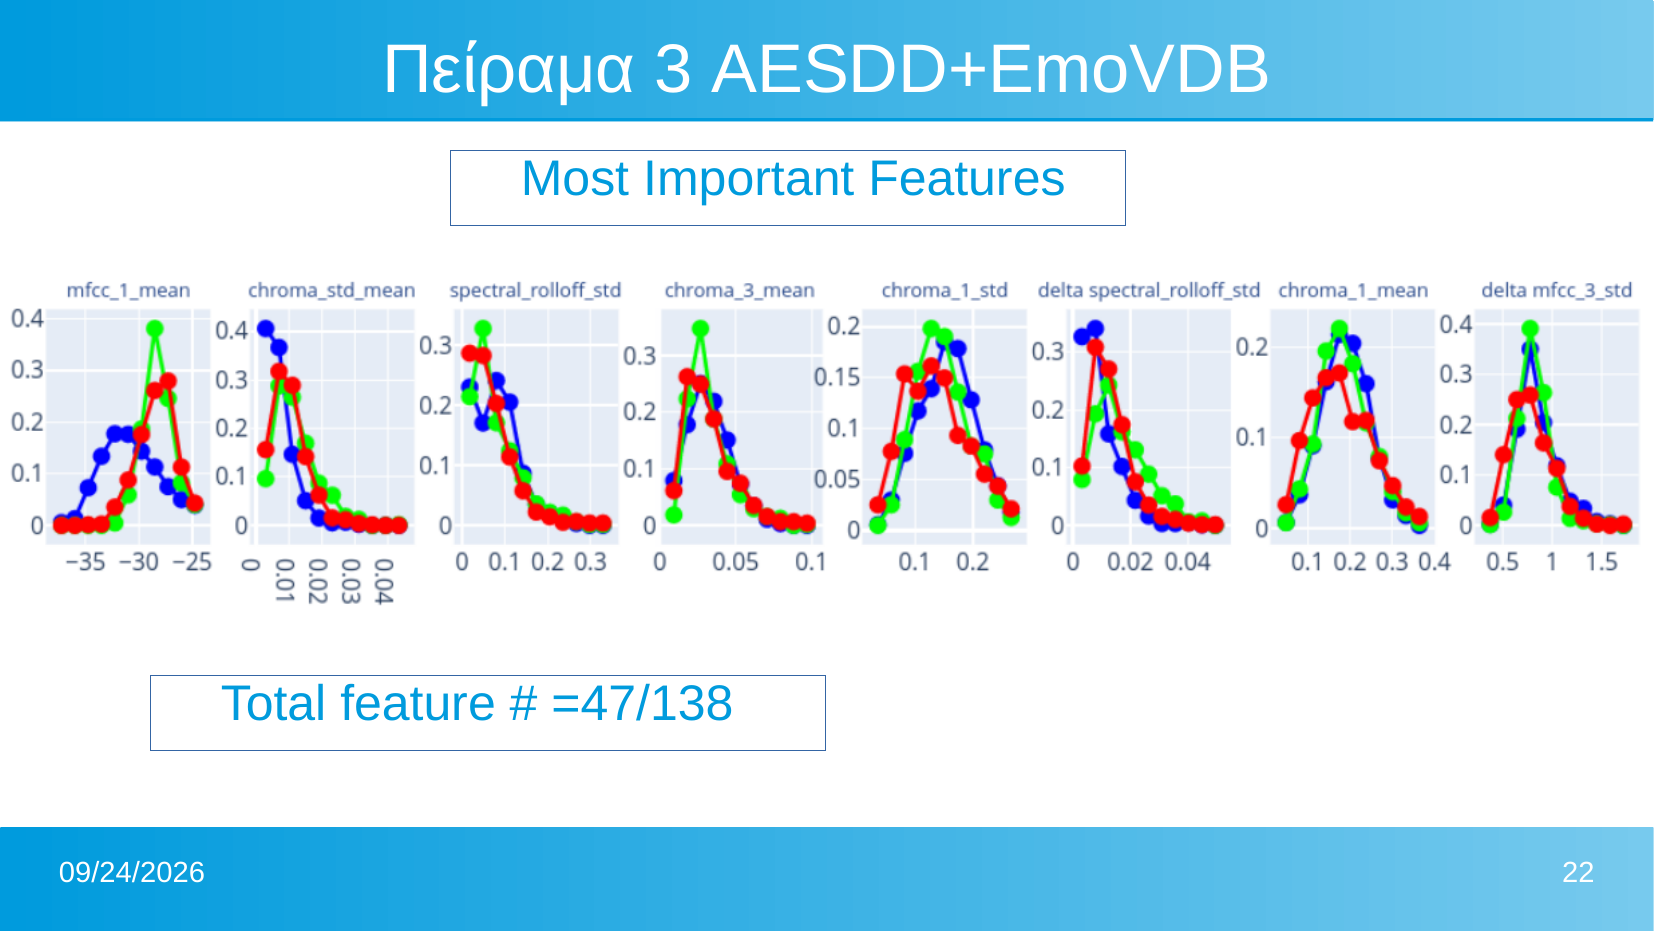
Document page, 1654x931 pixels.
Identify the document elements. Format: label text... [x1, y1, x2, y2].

title Πείραμα 3 AESDD+EmoVDB [59, 29, 1595, 108]
picture [0, 262, 1654, 608]
list Most Important Features [450, 150, 1126, 226]
list Total feature # =47/138 [150, 675, 826, 751]
